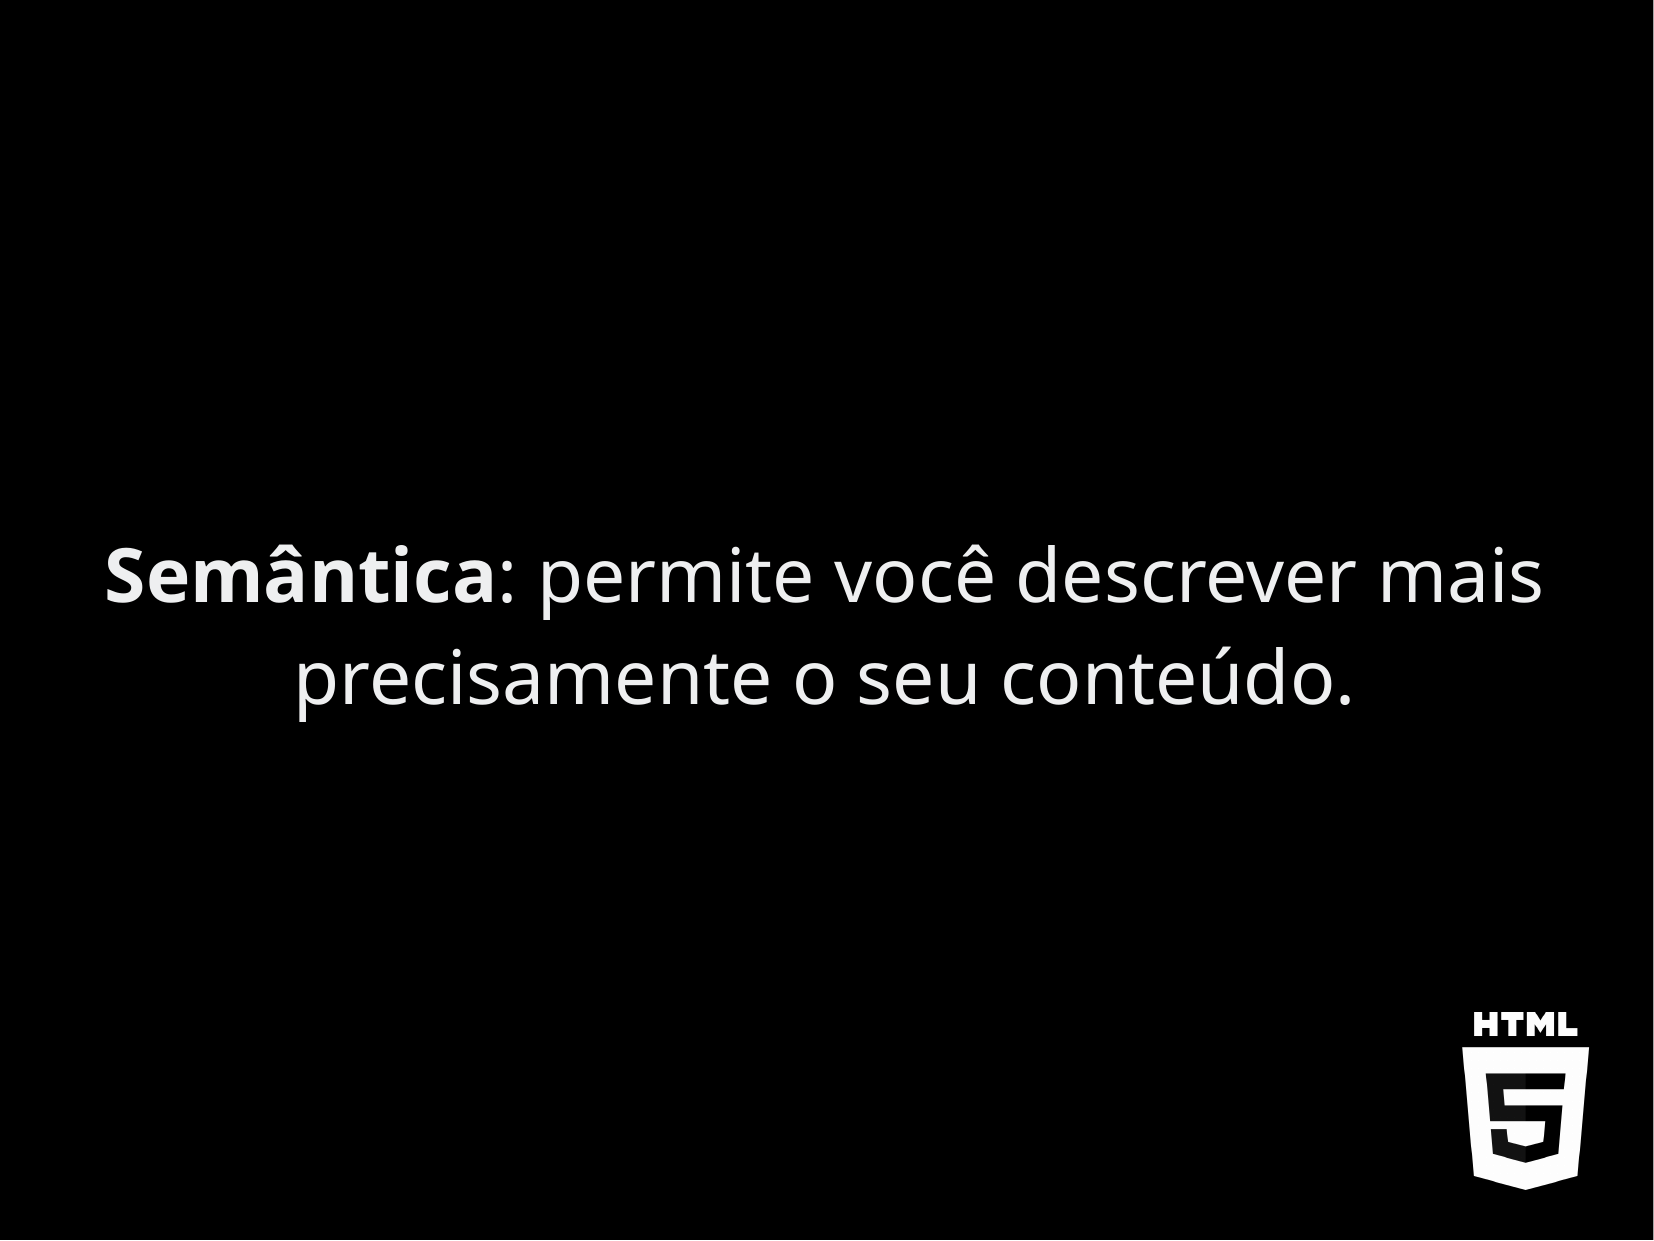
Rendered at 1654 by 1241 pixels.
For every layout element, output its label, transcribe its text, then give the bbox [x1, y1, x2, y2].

title Semântica: permite você descrever mais precisamente o seu conteúdo. [75, 528, 1576, 721]
picture [1436, 1012, 1615, 1190]
